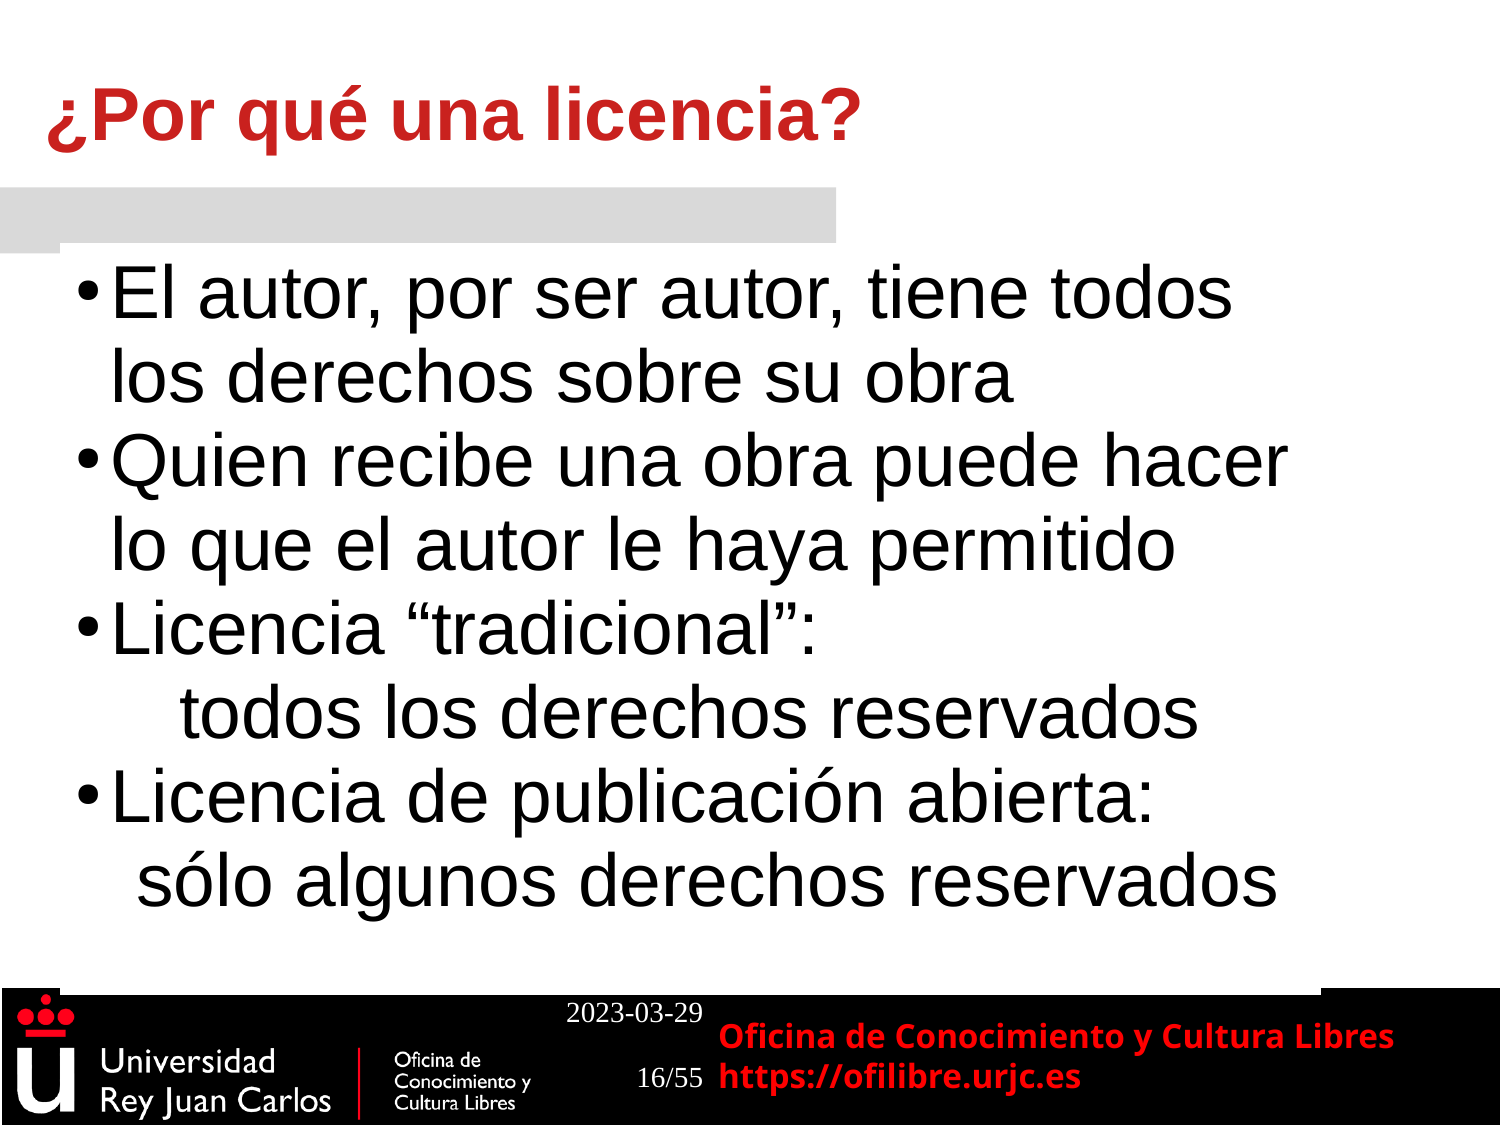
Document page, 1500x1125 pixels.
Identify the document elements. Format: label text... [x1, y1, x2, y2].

picture [17, 994, 531, 1120]
title [75, 7, 1425, 196]
text_box ¿Por qué una licencia? [30, 64, 1306, 248]
text_box El autor, por ser autor, tiene todos los derechos sobre su obra Quien recibe una obra puede hacer lo que el autor le haya permitido Licencia “tradicional”: todos los derechos reservados Licencia de publicación abierta: sólo algunos derechos reservados [60, 243, 1321, 995]
